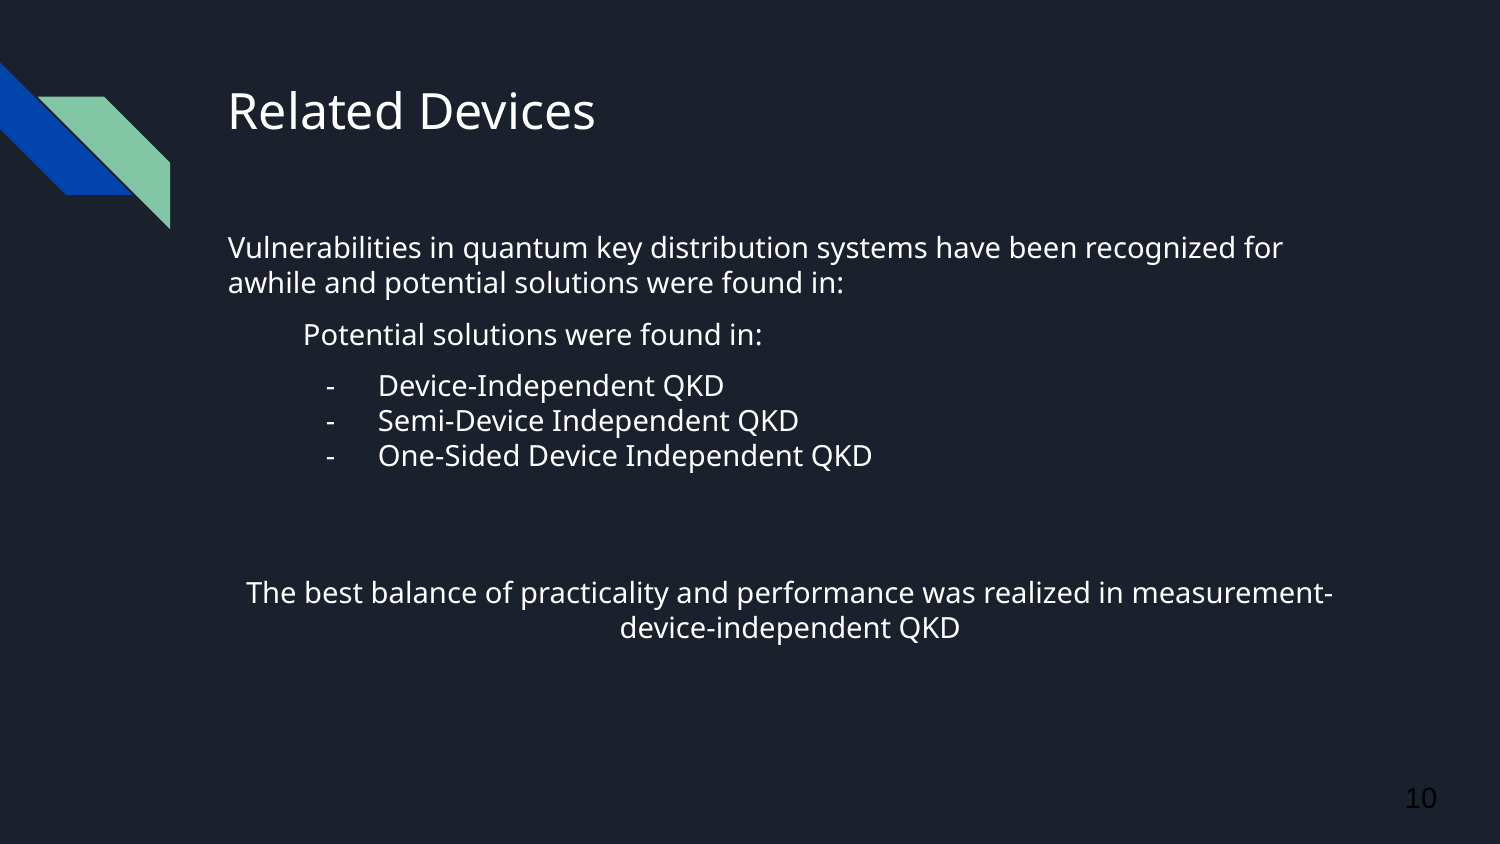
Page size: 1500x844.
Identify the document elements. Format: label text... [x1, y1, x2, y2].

slide_number <number> [1389, 764, 1480, 830]
list Vulnerabilities in quantum key distribution systems have been recognized for awhile and potential solutions were found in: Potential solutions were found in: Device-Independent QKD Semi-Device Independent QKD One-Sided Device Independent QKD The best balance of practicality and performance was realized in measurement-device-independent QKD [212, 214, 1368, 762]
title Related Devices [212, 64, 1368, 214]
